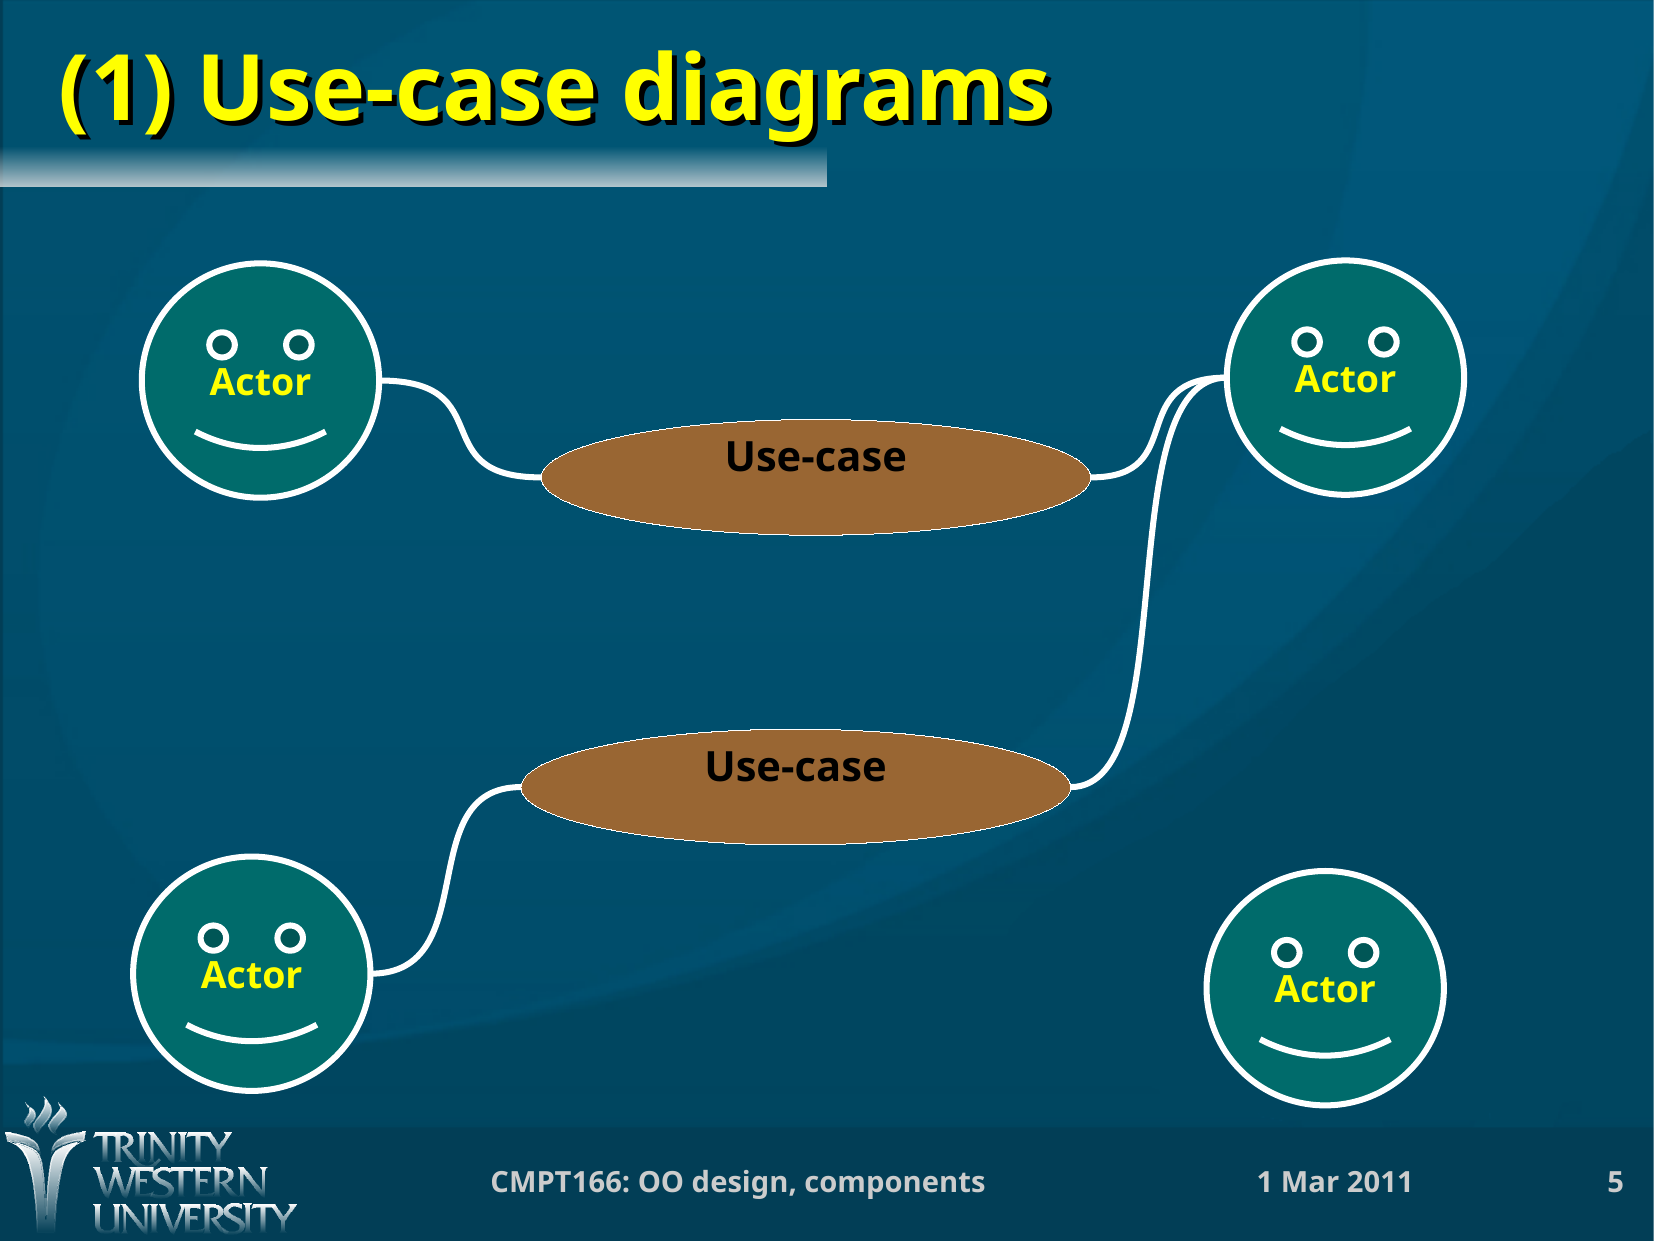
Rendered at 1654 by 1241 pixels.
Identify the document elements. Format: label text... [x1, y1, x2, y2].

picture [1204, 869, 1446, 1108]
text_box Actor [1226, 260, 1465, 495]
text_box Actor [141, 263, 380, 498]
text_box Use-case [541, 419, 1091, 536]
picture [139, 261, 382, 500]
picture [1224, 258, 1467, 497]
title (1) Use-case diagrams [59, 19, 1595, 148]
picture [38, 1227, 54, 1232]
text_box Actor [1206, 871, 1444, 1106]
text_box Use-case [521, 729, 1071, 845]
picture [131, 854, 373, 1093]
text_box Actor [133, 856, 371, 1091]
list Name: … Description: … Interface to (component): ... Interface to (component): ... [0, 154, 827, 158]
